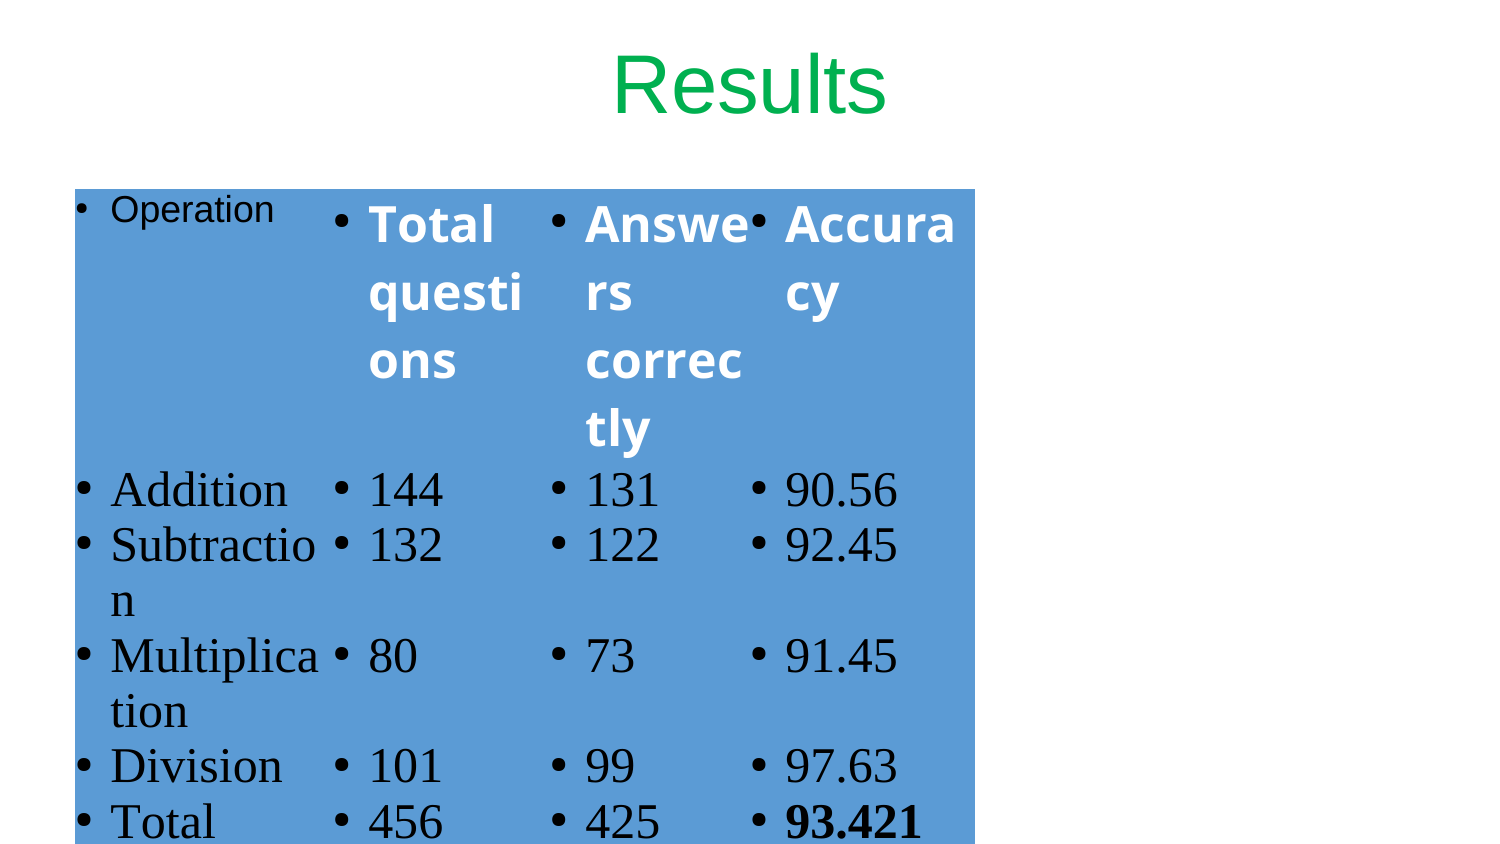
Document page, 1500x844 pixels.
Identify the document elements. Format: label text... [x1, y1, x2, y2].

table_cell 132 [333, 517, 550, 628]
table_header Operation [75, 189, 333, 462]
table_cell 99 [550, 738, 750, 794]
title Results [112, 21, 1388, 139]
table_header Accuracy [750, 189, 975, 462]
table_cell 101 [333, 738, 550, 794]
table_cell Addition [75, 462, 333, 517]
table_cell Total [75, 794, 333, 844]
table_cell 90.56 [750, 462, 975, 517]
table_header Total questions [333, 189, 550, 462]
table_cell 131 [550, 462, 750, 517]
table_cell 144 [333, 462, 550, 517]
table_cell Division [75, 738, 333, 794]
table_cell 97.63 [750, 738, 975, 794]
table_cell 93.421 [750, 794, 975, 844]
table_cell Multiplication [75, 628, 333, 738]
table_cell Subtraction [75, 517, 333, 628]
table_cell 92.45 [750, 517, 975, 628]
table_cell 73 [550, 628, 750, 738]
table_cell 122 [550, 517, 750, 628]
table_cell 91.45 [750, 628, 975, 738]
table_header Answers correctly [550, 189, 750, 462]
table_cell 425 [550, 794, 750, 844]
table_cell 80 [333, 628, 550, 738]
table_cell 456 [333, 794, 550, 844]
